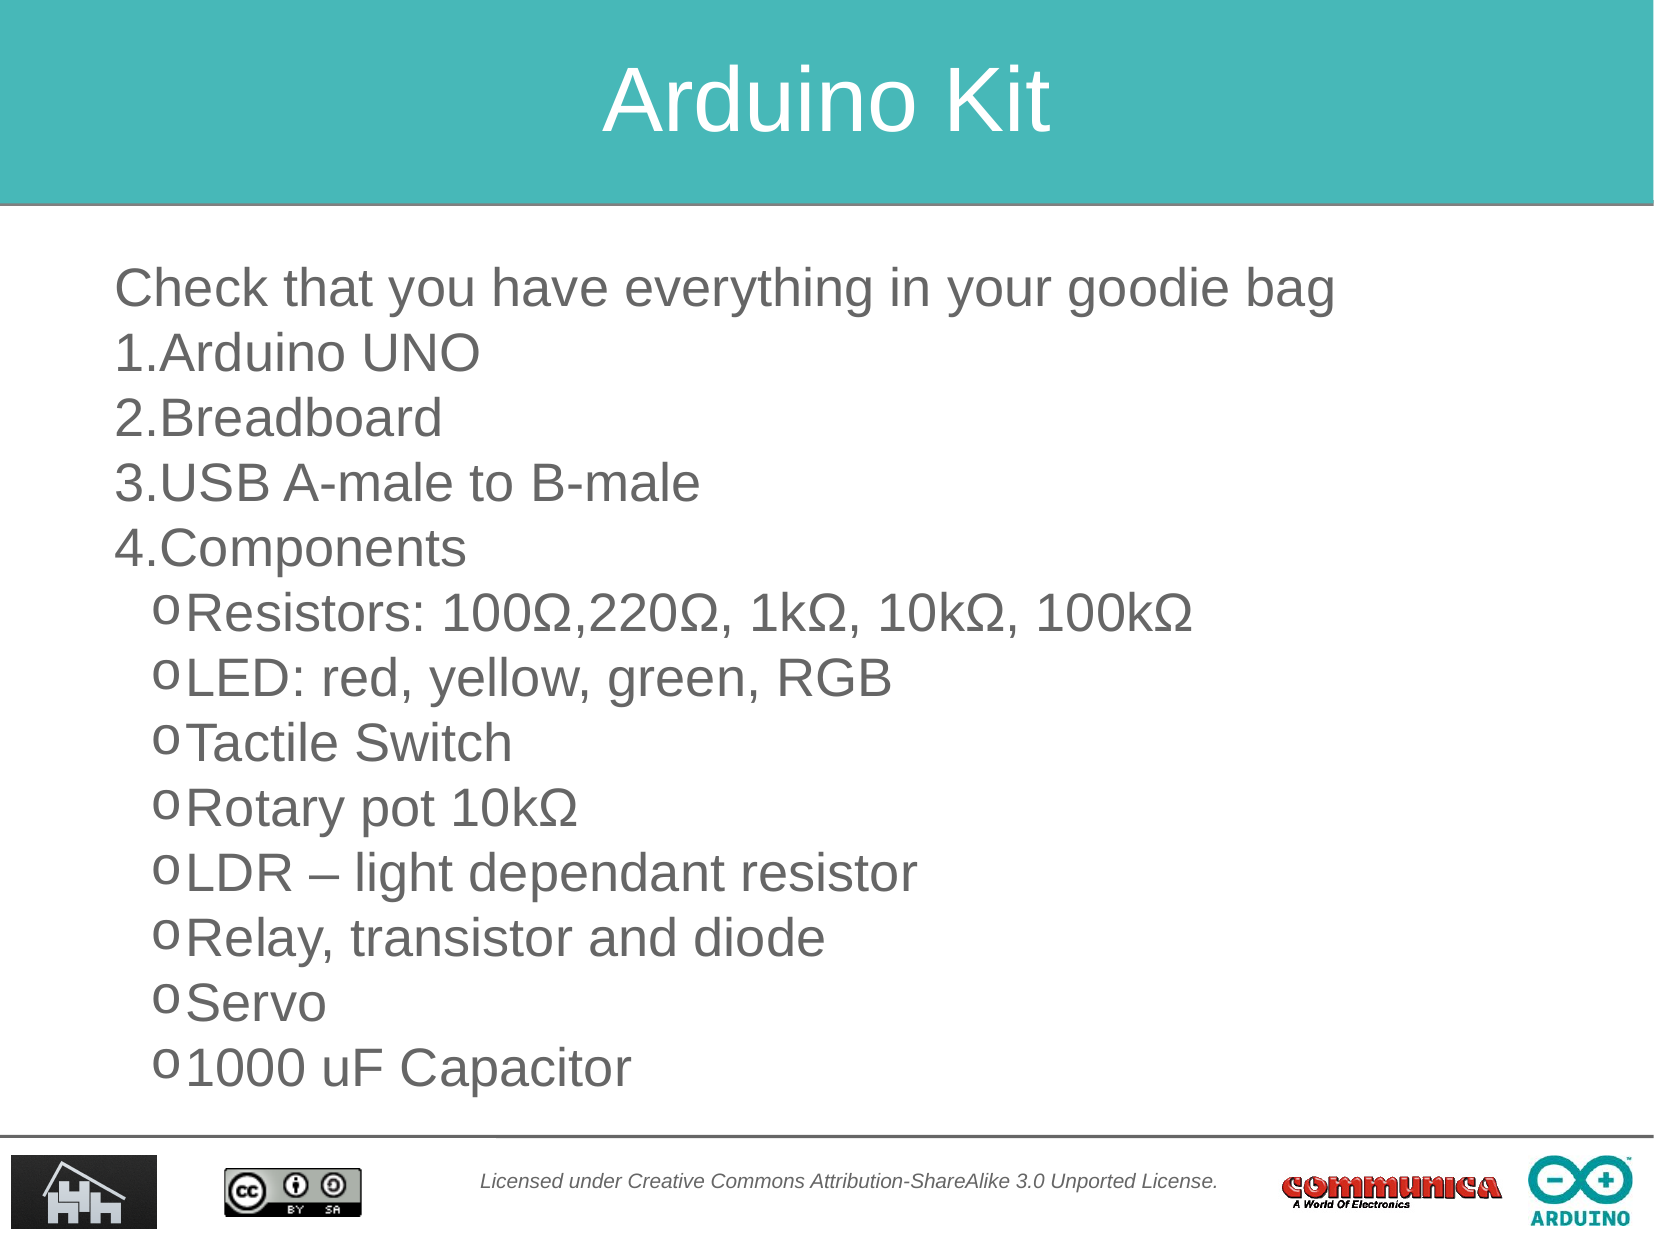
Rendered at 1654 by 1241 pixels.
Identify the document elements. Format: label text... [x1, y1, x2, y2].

text_box Check that you have everything in your goodie bag Arduino UNO Breadboard USB A-male to B-male Components Resistors: 100Ω,220Ω, 1kΩ, 10kΩ, 100kΩ LED: red, yellow, green, RGB Tactile Switch Rotary pot 10kΩ LDR – light dependant resistor Relay, transistor and diode Servo 1000 uF Capacitor [99, 237, 1548, 1087]
picture [1264, 1144, 1654, 1241]
title Arduino Kit [0, 0, 1654, 204]
picture [224, 1168, 362, 1217]
picture [11, 1155, 157, 1229]
